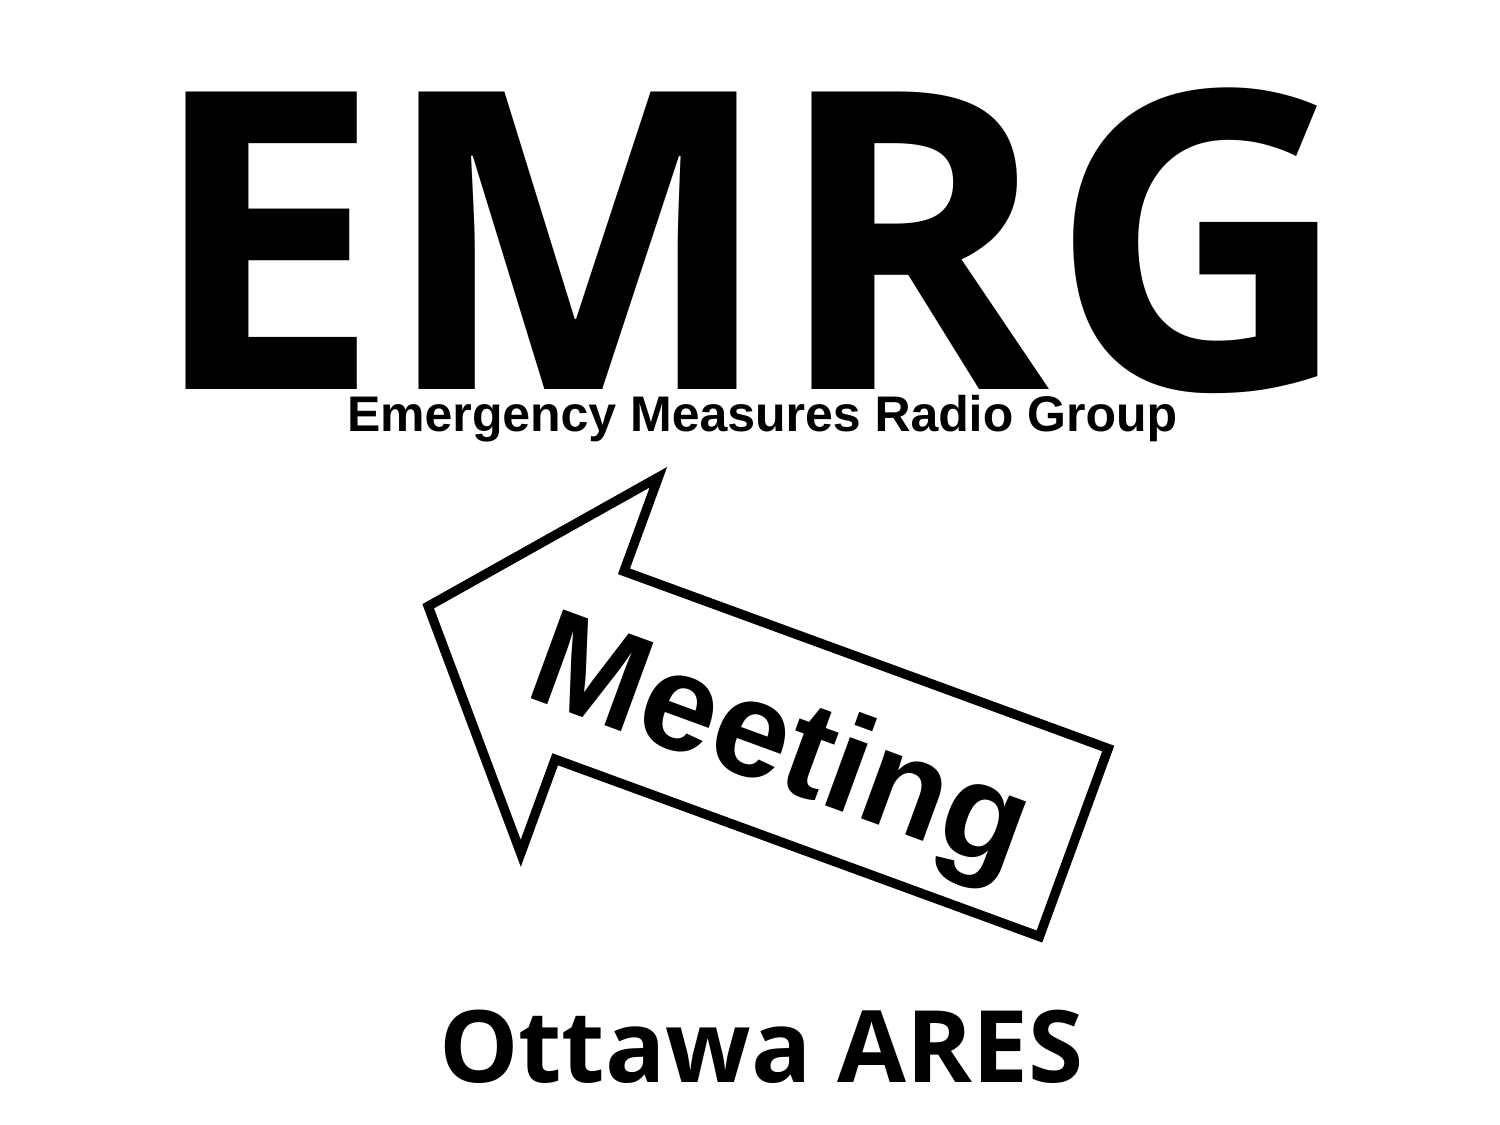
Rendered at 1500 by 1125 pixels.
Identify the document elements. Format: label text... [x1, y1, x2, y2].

text_box Meeting [497, 553, 1075, 912]
text_box EMRG [0, 21, 1500, 488]
text_box Ottawa ARES [292, 974, 1231, 1111]
text_box Emergency Measures Radio Group [109, 374, 1416, 450]
